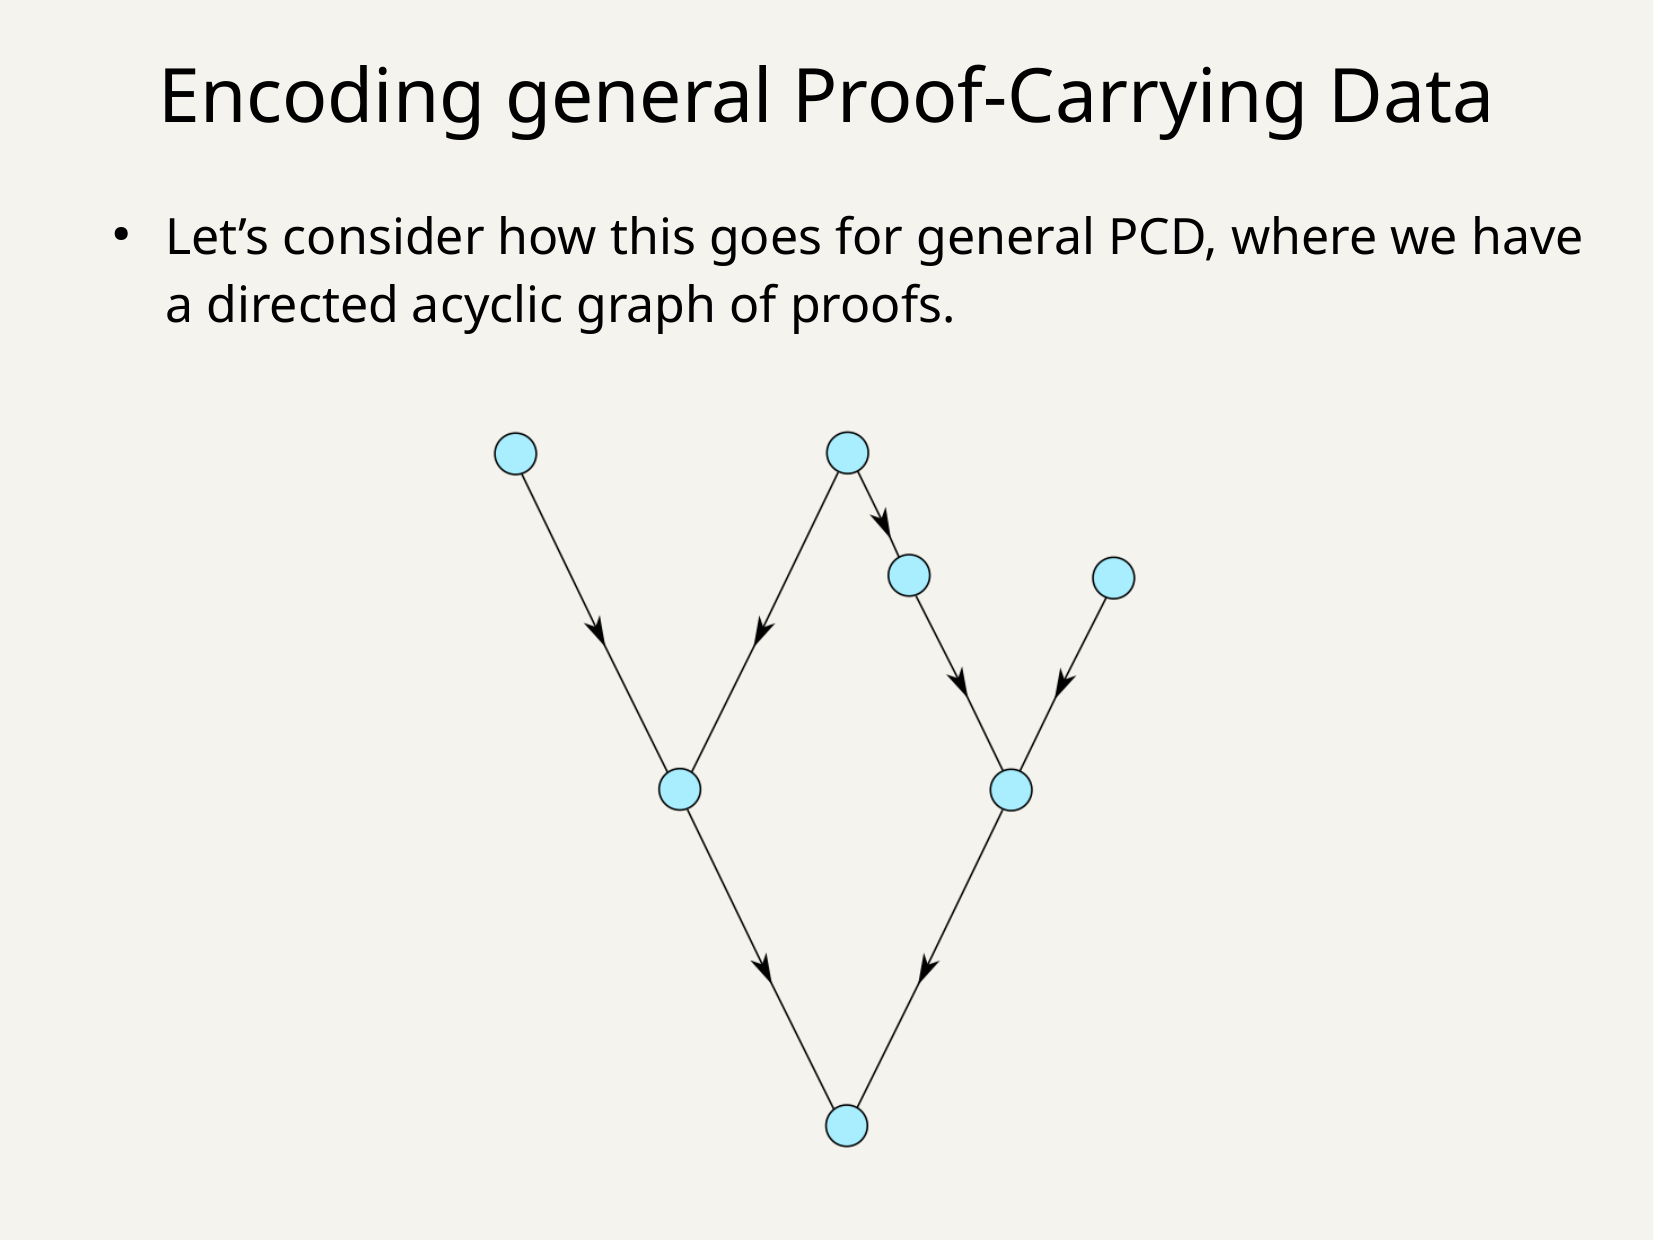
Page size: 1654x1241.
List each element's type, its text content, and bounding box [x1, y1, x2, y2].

list Let’s consider how this goes for general PCD, where we have a directed acyclic graph of proofs. [94, 200, 1595, 426]
picture [479, 425, 1146, 1158]
title Encoding general Proof-Carrying Data [82, 23, 1571, 164]
